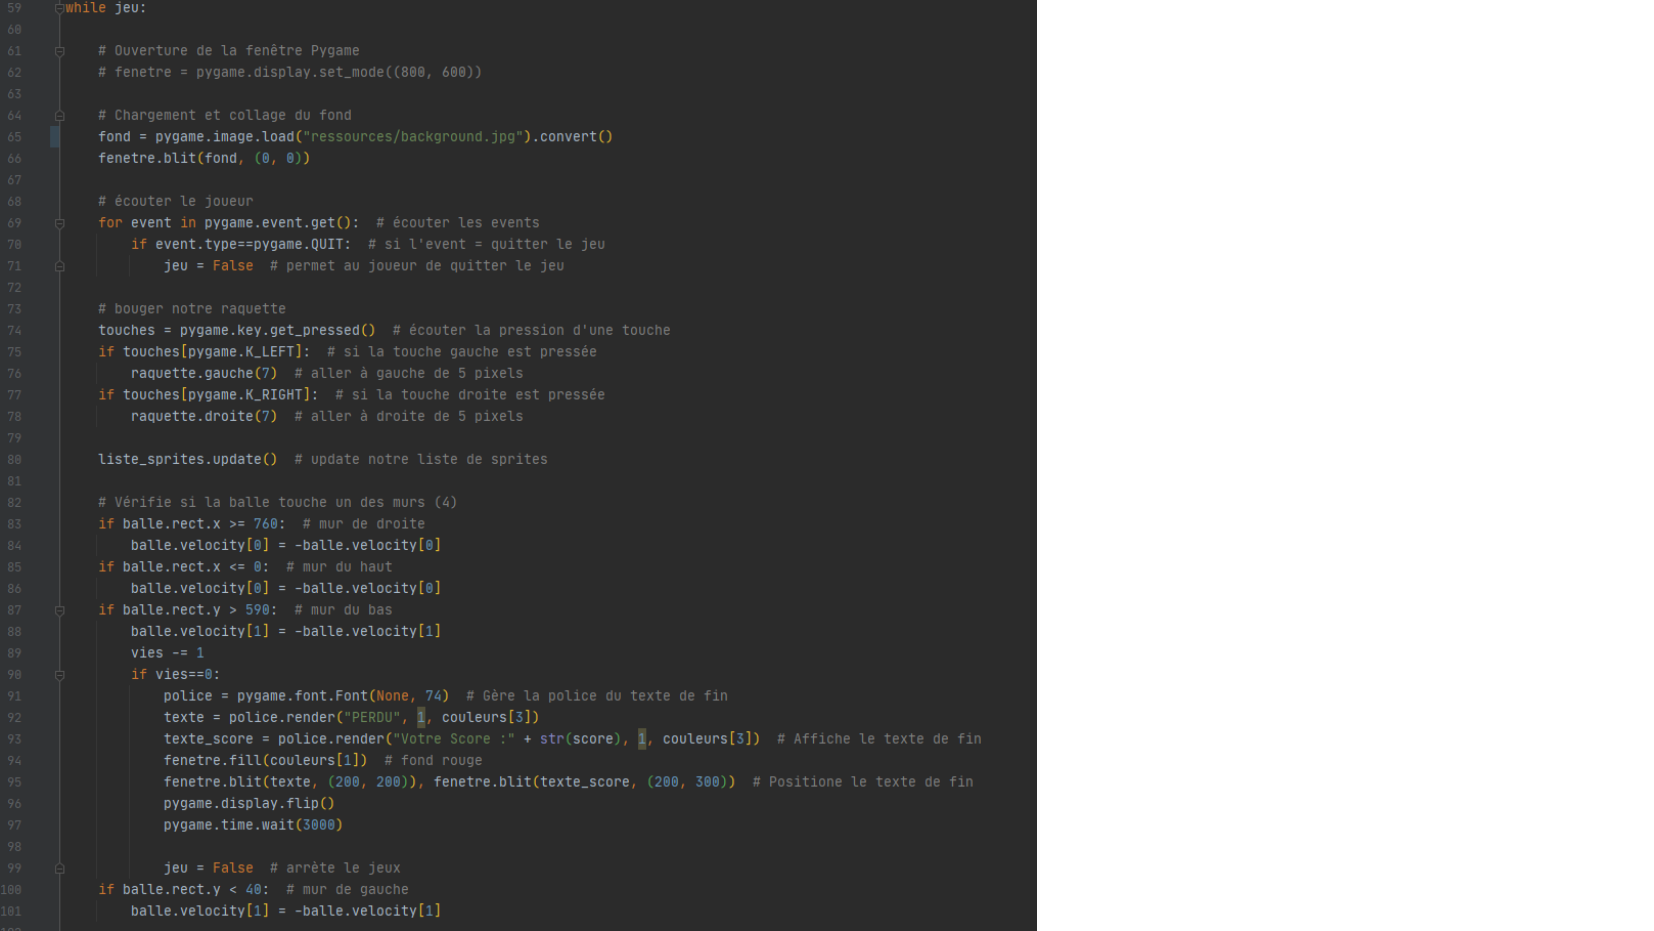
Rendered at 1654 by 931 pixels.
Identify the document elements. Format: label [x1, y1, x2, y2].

picture [0, 0, 1037, 931]
